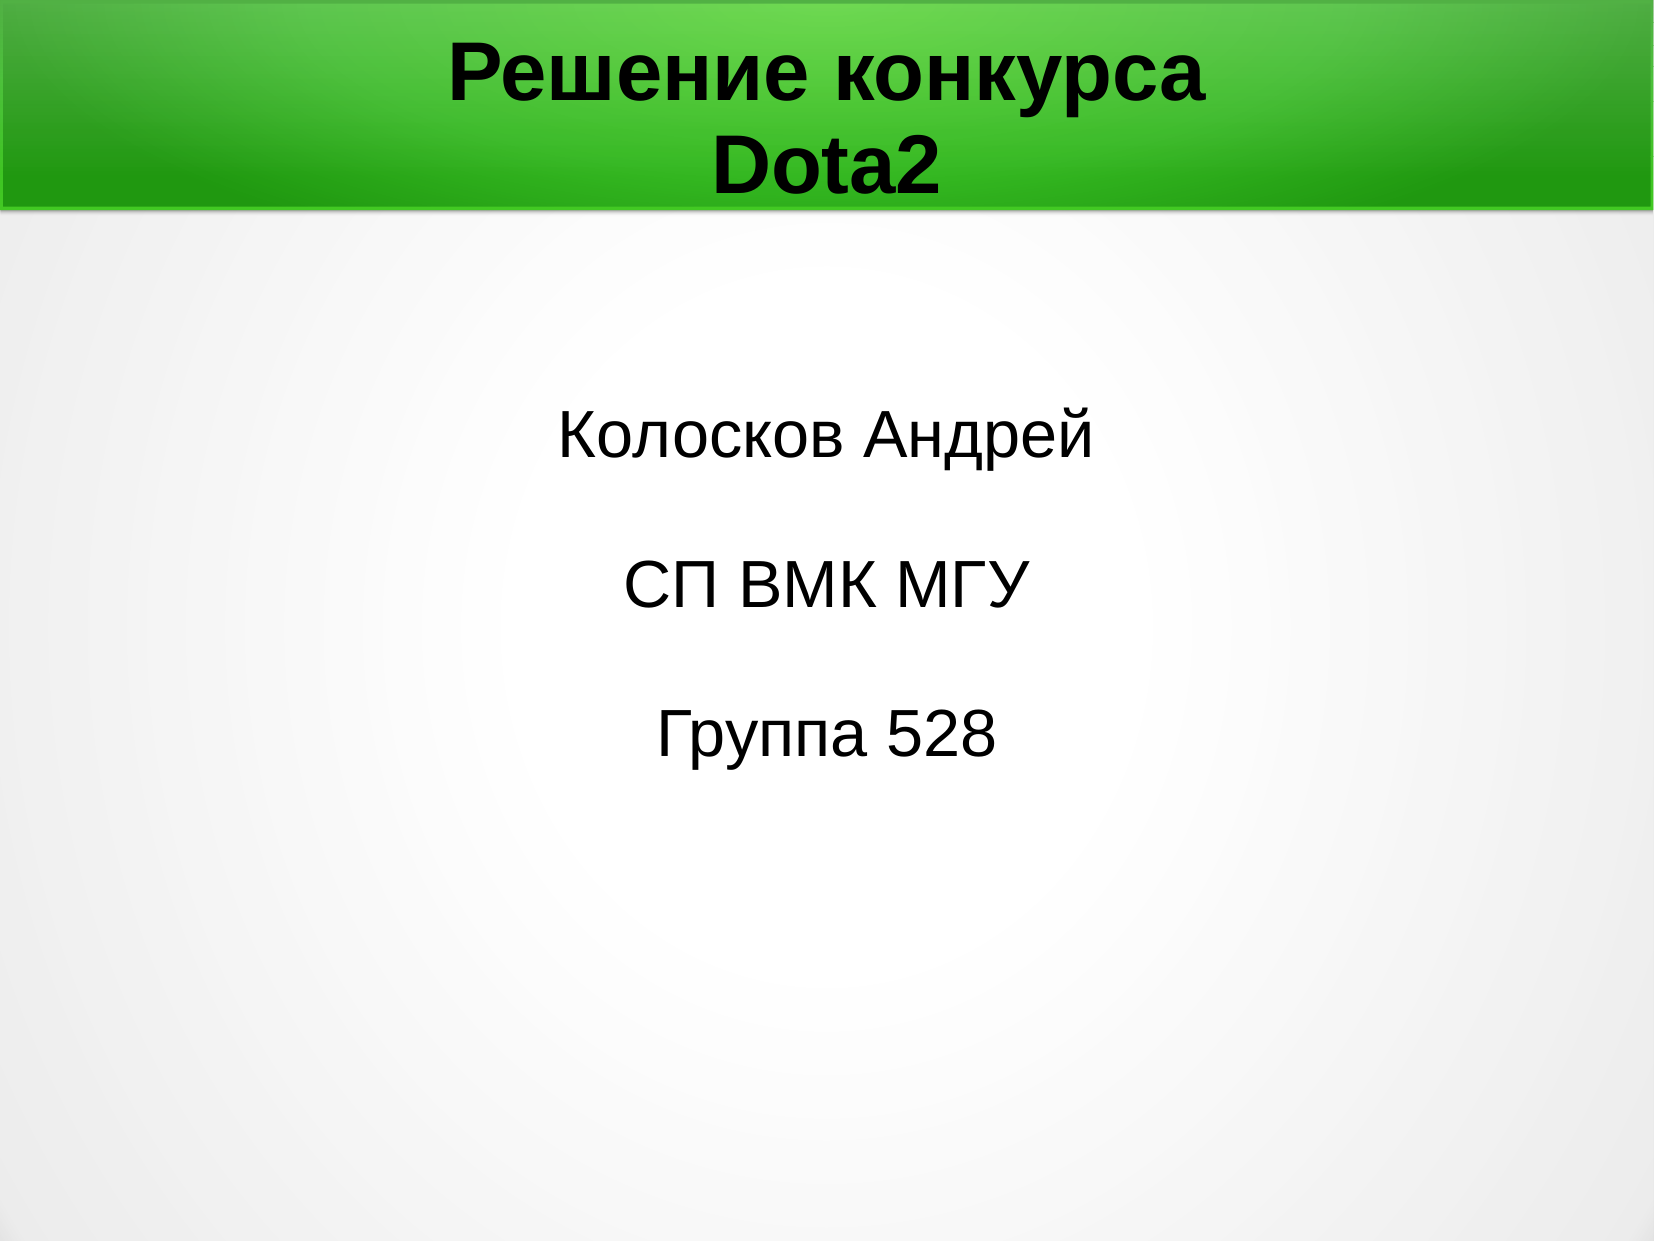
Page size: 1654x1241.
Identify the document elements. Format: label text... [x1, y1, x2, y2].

subtitle Колосков Андрей СП ВМК МГУ Группа 528 [82, 299, 1571, 1019]
title Решение конкурса Dota2 [82, 24, 1571, 212]
